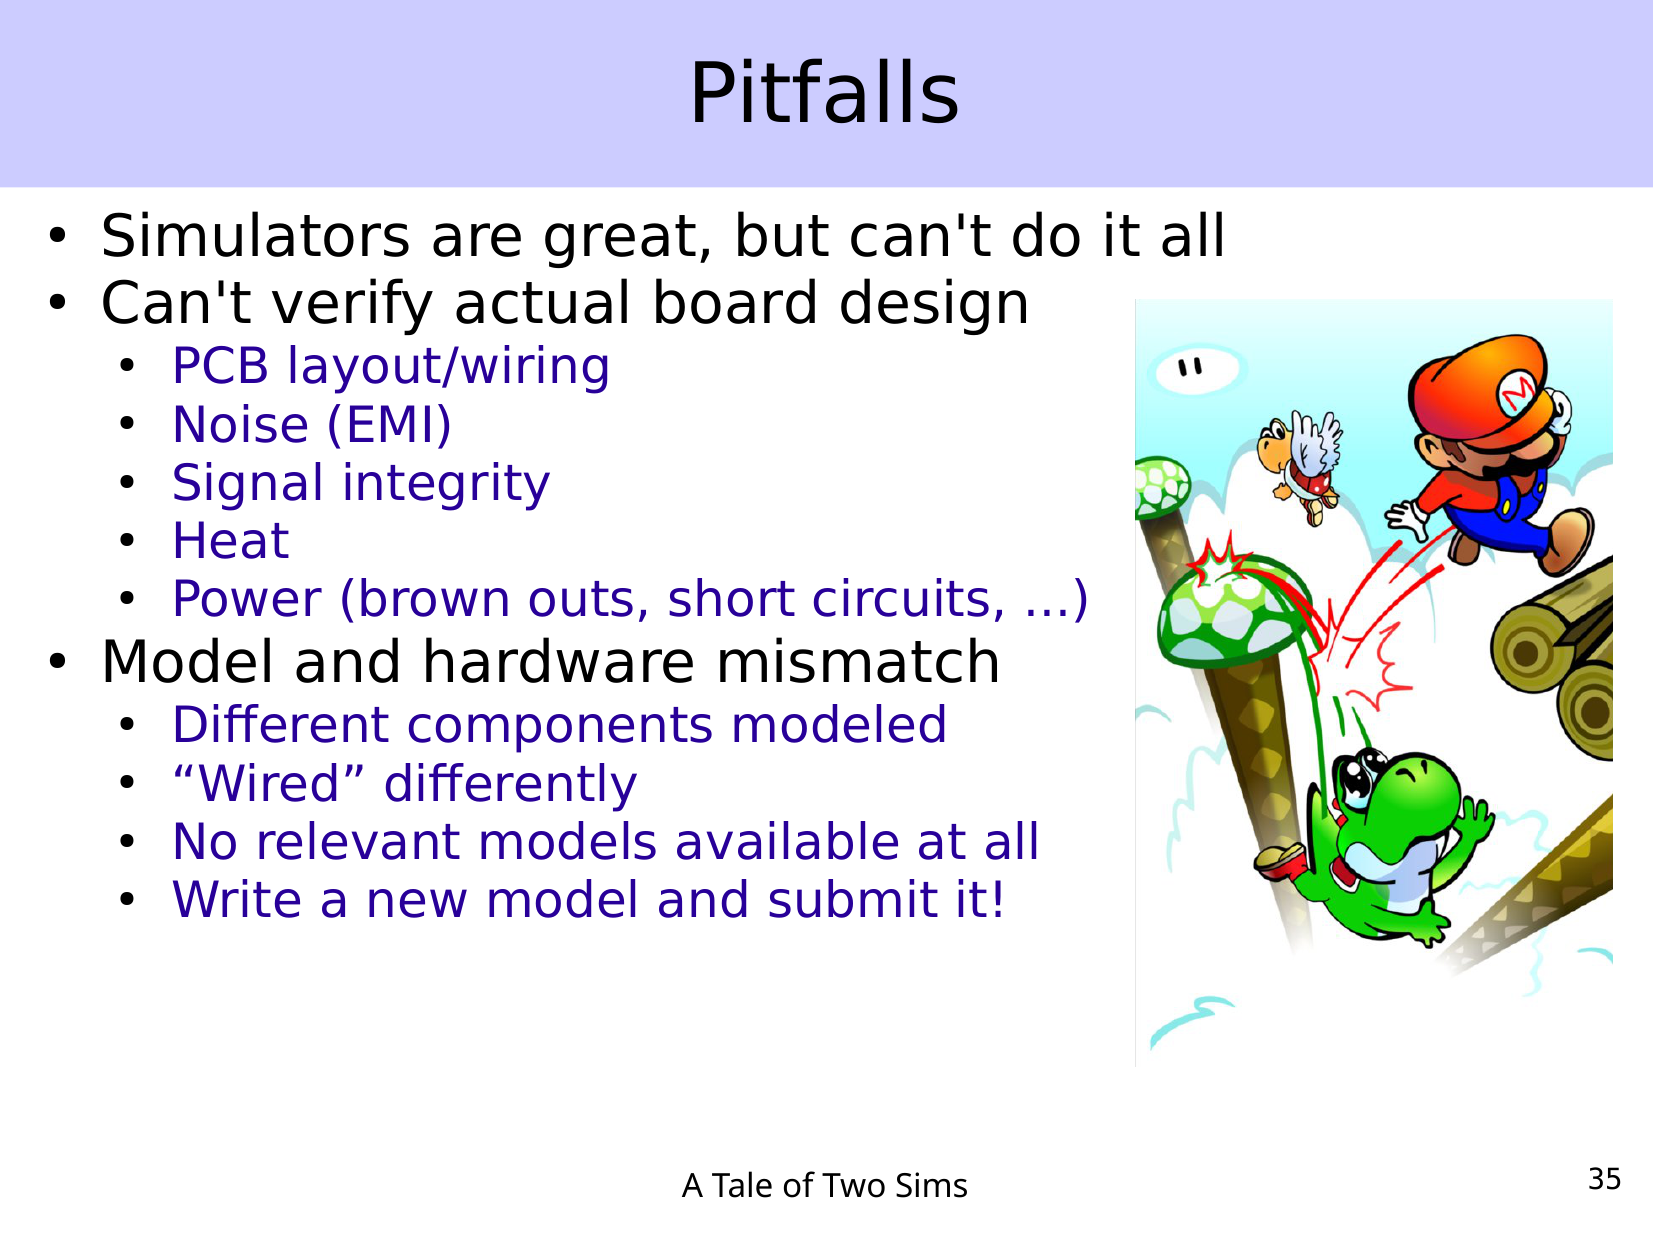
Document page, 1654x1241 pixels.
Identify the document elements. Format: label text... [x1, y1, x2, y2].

list Simulators are great, but can't do it all Can't verify actual board design PCB layout/wiring Noise (EMI) Signal integrity Heat Power (brown outs, short circuits, ...) Model and hardware mismatch Different components modeled “Wired” differently No relevant models available at all Write a new model and submit it! [29, 201, 1620, 1151]
picture [1135, 299, 1613, 1067]
title Pitfalls [0, 0, 1651, 188]
